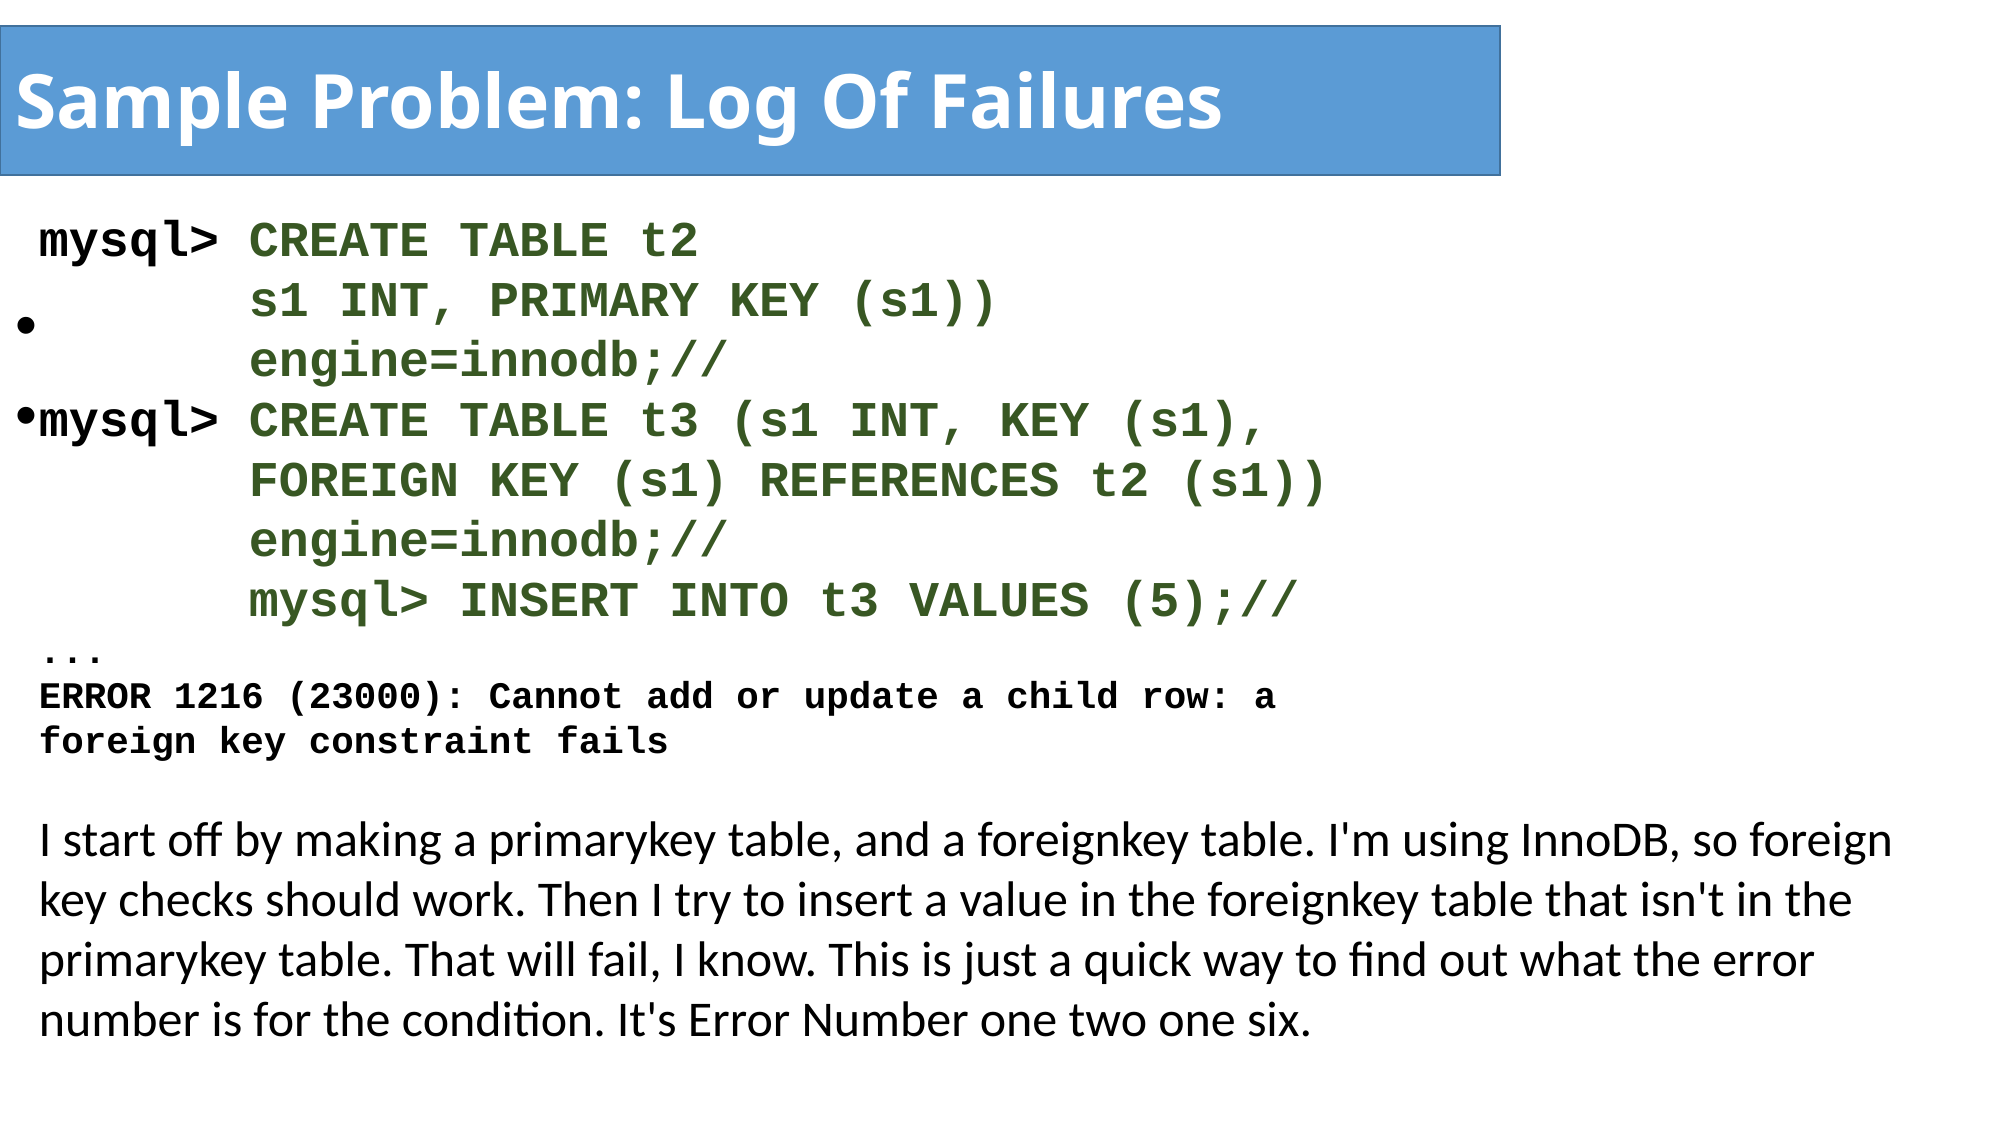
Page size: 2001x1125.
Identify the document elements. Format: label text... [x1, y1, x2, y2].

text_box mysql> CREATE TABLE t2 s1 INT, PRIMARY KEY (s1)) engine=innodb;// mysql> CREATE TABLE t3 (s1 INT, KEY (s1), FOREIGN KEY (s1) REFERENCES t2 (s1)) engine=innodb;// mysql> INSERT INTO t3 VALUES (5);// ... ERROR 1216 (23000): Cannot add or update a child row: a foreign key constraint fails I start off by making a primarykey table, and a foreignkey table. I'm using InnoDB, so foreign key checks should work. Then I try to insert a value in the foreignkey table that isn't in the primarykey table. That will fail, I know. This is just a quick way to find out what the error number is for the condition. It's Error Number one two one six. [24, 199, 1954, 1054]
title Sample Problem: Log Of Failures [0, 26, 1501, 176]
subtitle [0, 198, 1501, 1051]
